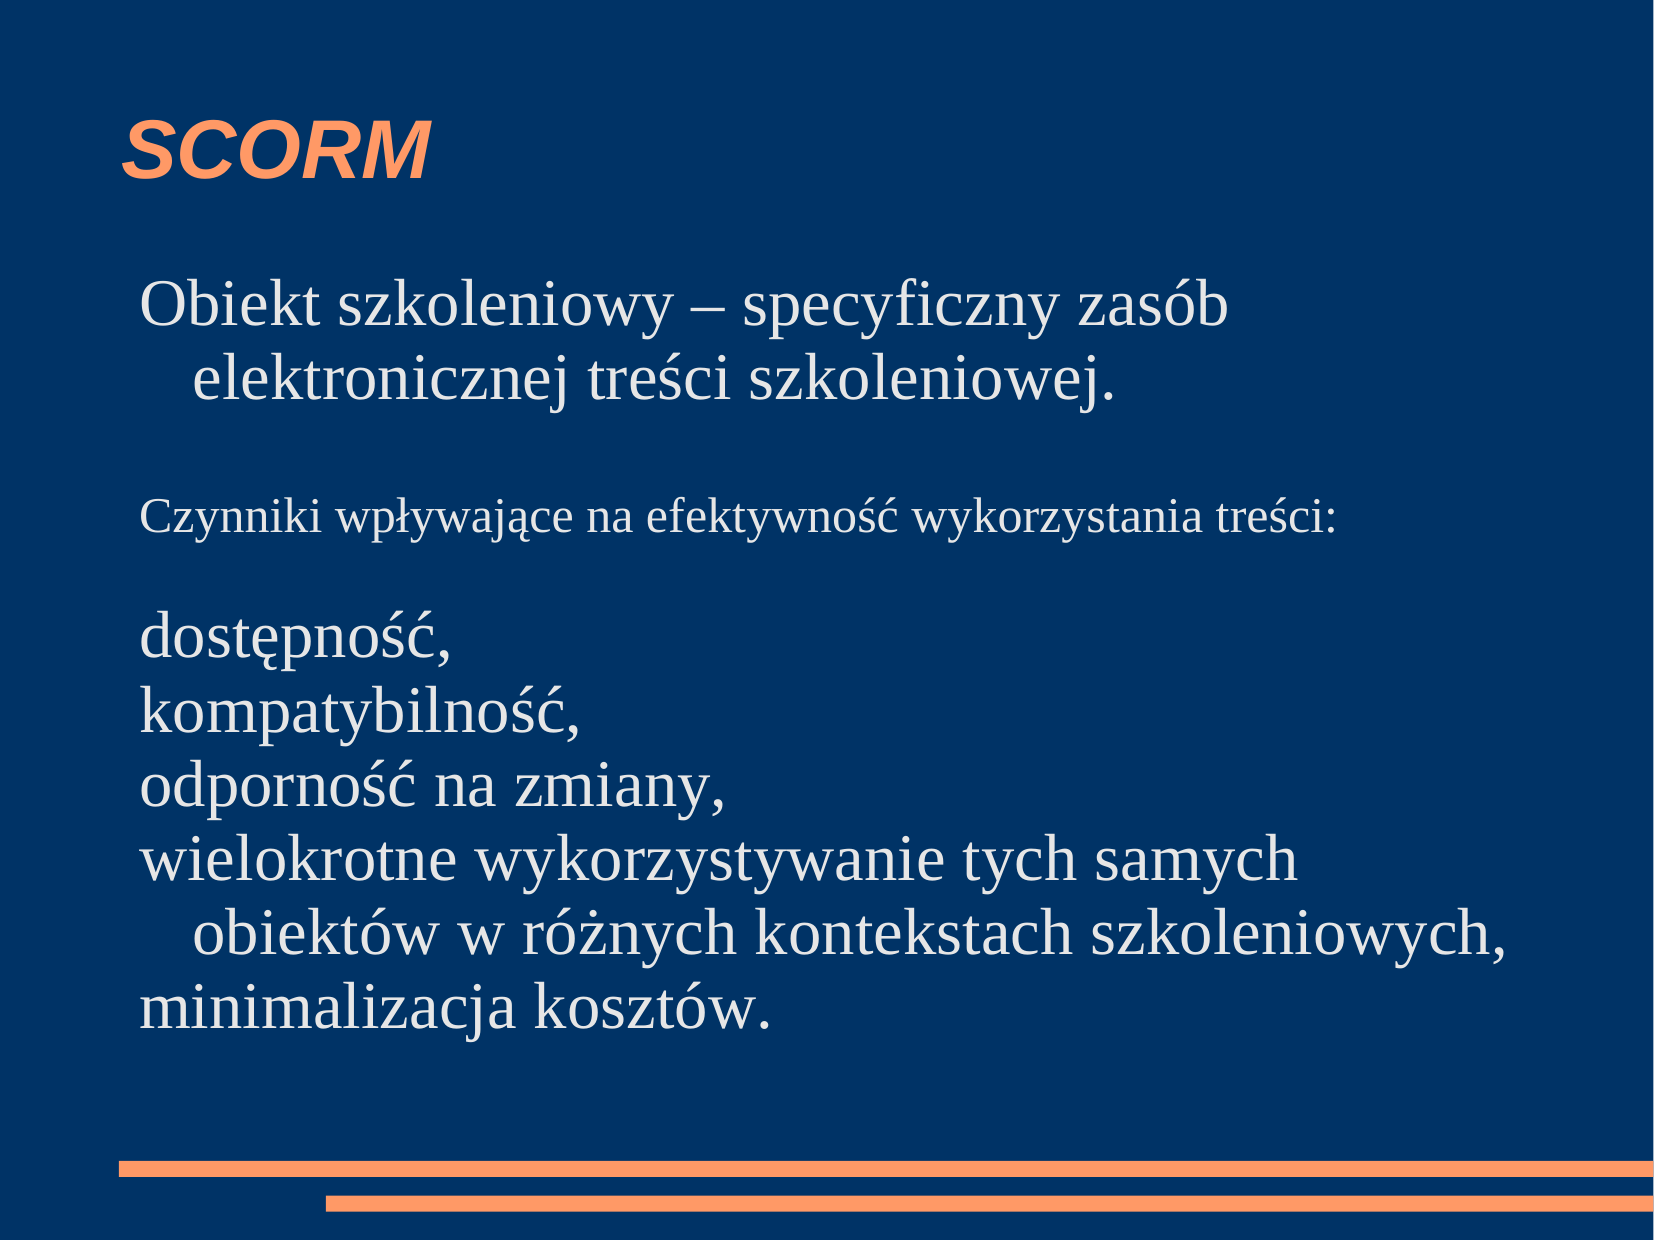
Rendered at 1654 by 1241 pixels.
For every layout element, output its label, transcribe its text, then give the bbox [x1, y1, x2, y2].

list Obiekt szkoleniowy – specyficzny zasób elektronicznej treści szkoleniowej. Czynniki wpływające na efektywność wykorzystania treści: dostępność, kompatybilność, odporność na zmiany, wielokrotne wykorzystywanie tych samych obiektów w różnych kontekstach szkoleniowych, minimalizacja kosztów. [121, 265, 1561, 1118]
title SCORM [121, 53, 1534, 247]
